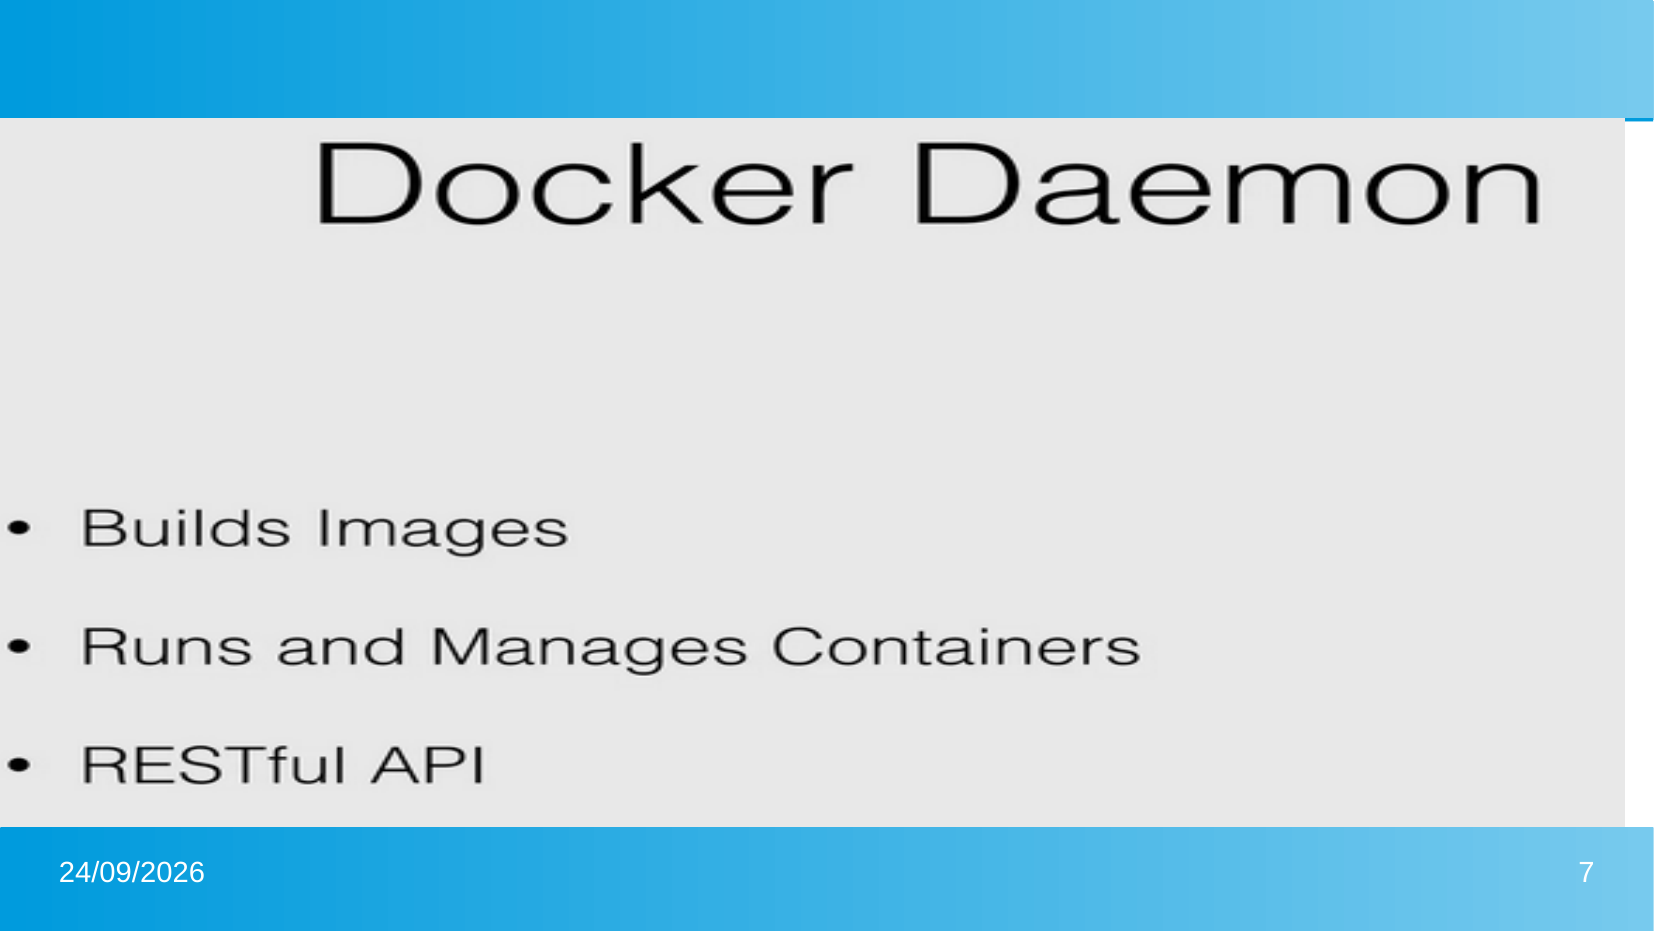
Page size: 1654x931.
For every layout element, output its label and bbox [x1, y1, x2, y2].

picture [0, 118, 1625, 827]
